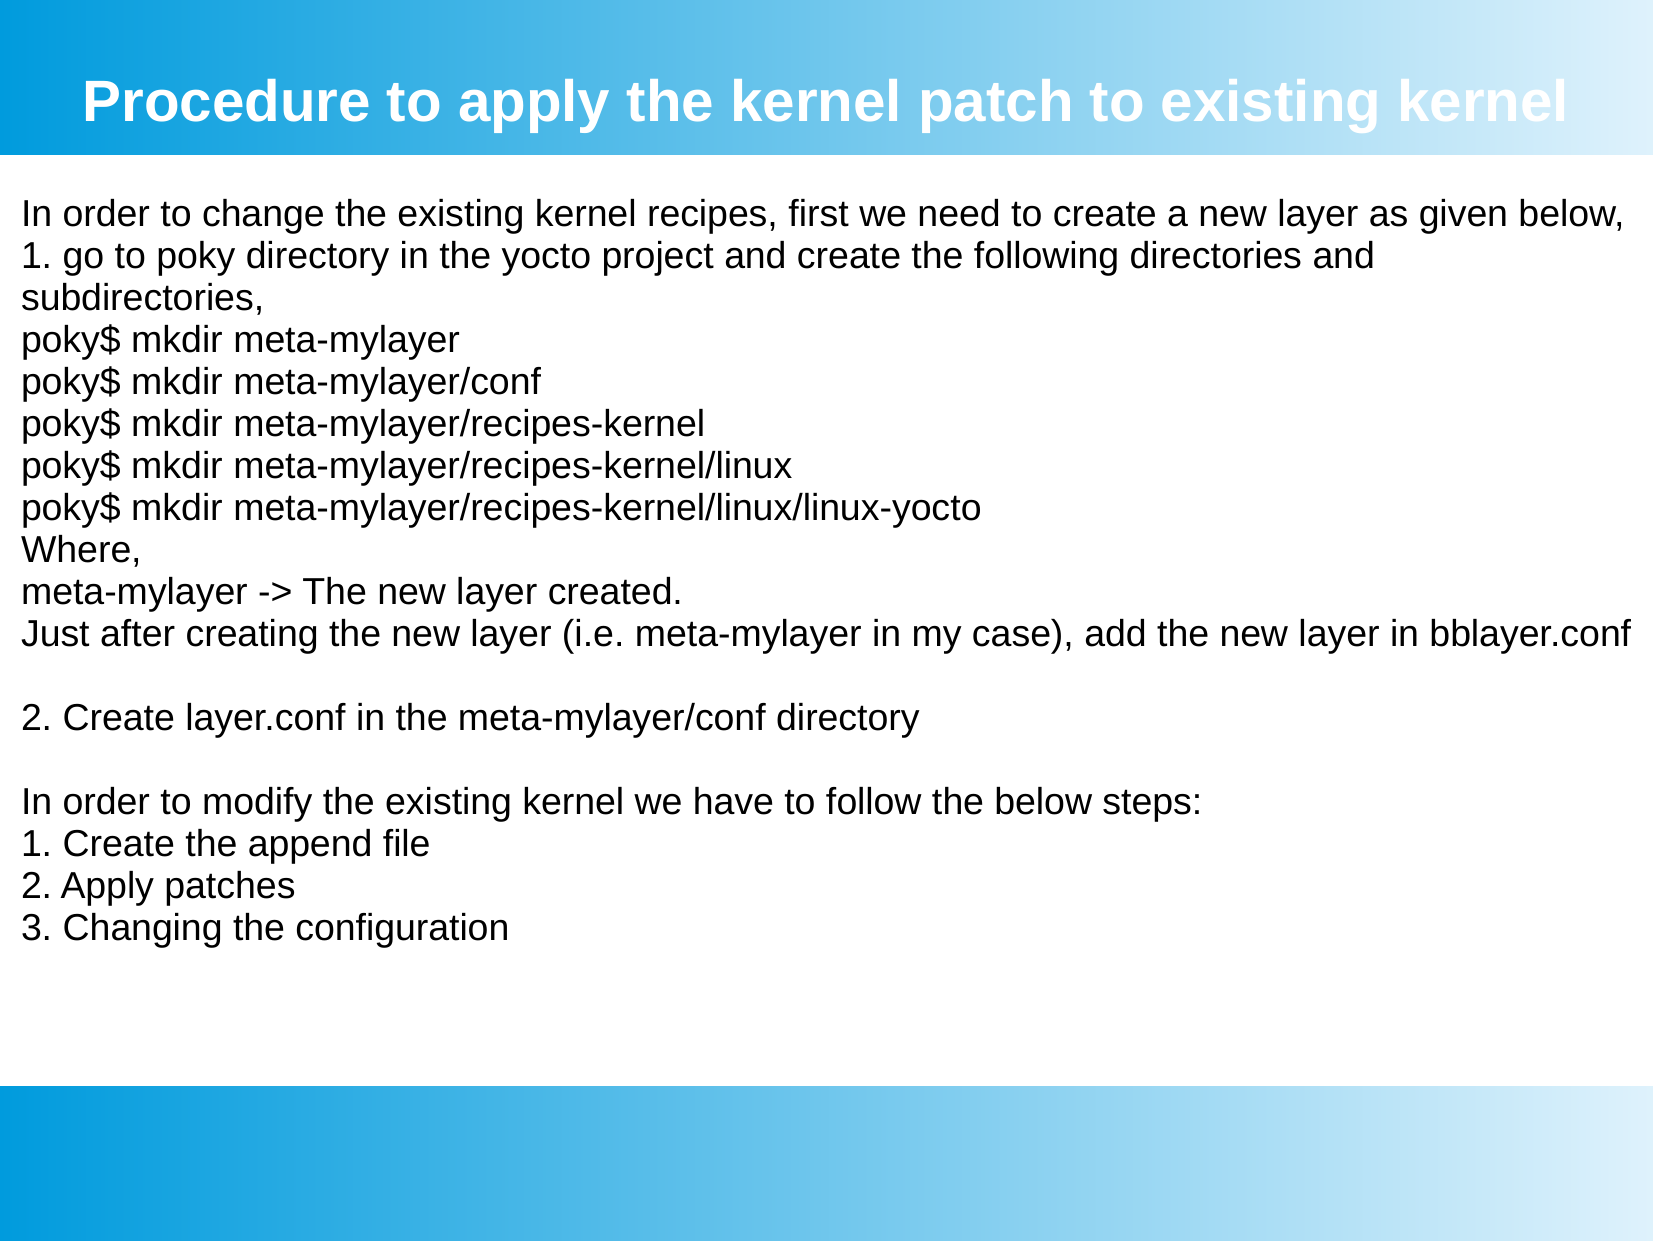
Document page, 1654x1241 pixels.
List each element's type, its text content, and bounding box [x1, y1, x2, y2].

text_box In order to change the existing kernel recipes, first we need to create a new layer as given below, 1. go to poky directory in the yocto project and create the following directories and subdirectories, poky$ mkdir meta-mylayer poky$ mkdir meta-mylayer/conf poky$ mkdir meta-mylayer/recipes-kernel poky$ mkdir meta-mylayer/recipes-kernel/linux poky$ mkdir meta-mylayer/recipes-kernel/linux/linux-yocto Where, meta-mylayer -> The new layer created. Just after creating the new layer (i.e. meta-mylayer in my case), add the new layer in bblayer.conf 2. Create layer.conf in the meta-mylayer/conf directory In order to modify the existing kernel we have to follow the below steps: 1. Create the append file 2. Apply patches 3. Changing the configuration [6, 185, 1647, 956]
title Procedure to apply the kernel patch to existing kernel [82, 49, 1571, 155]
